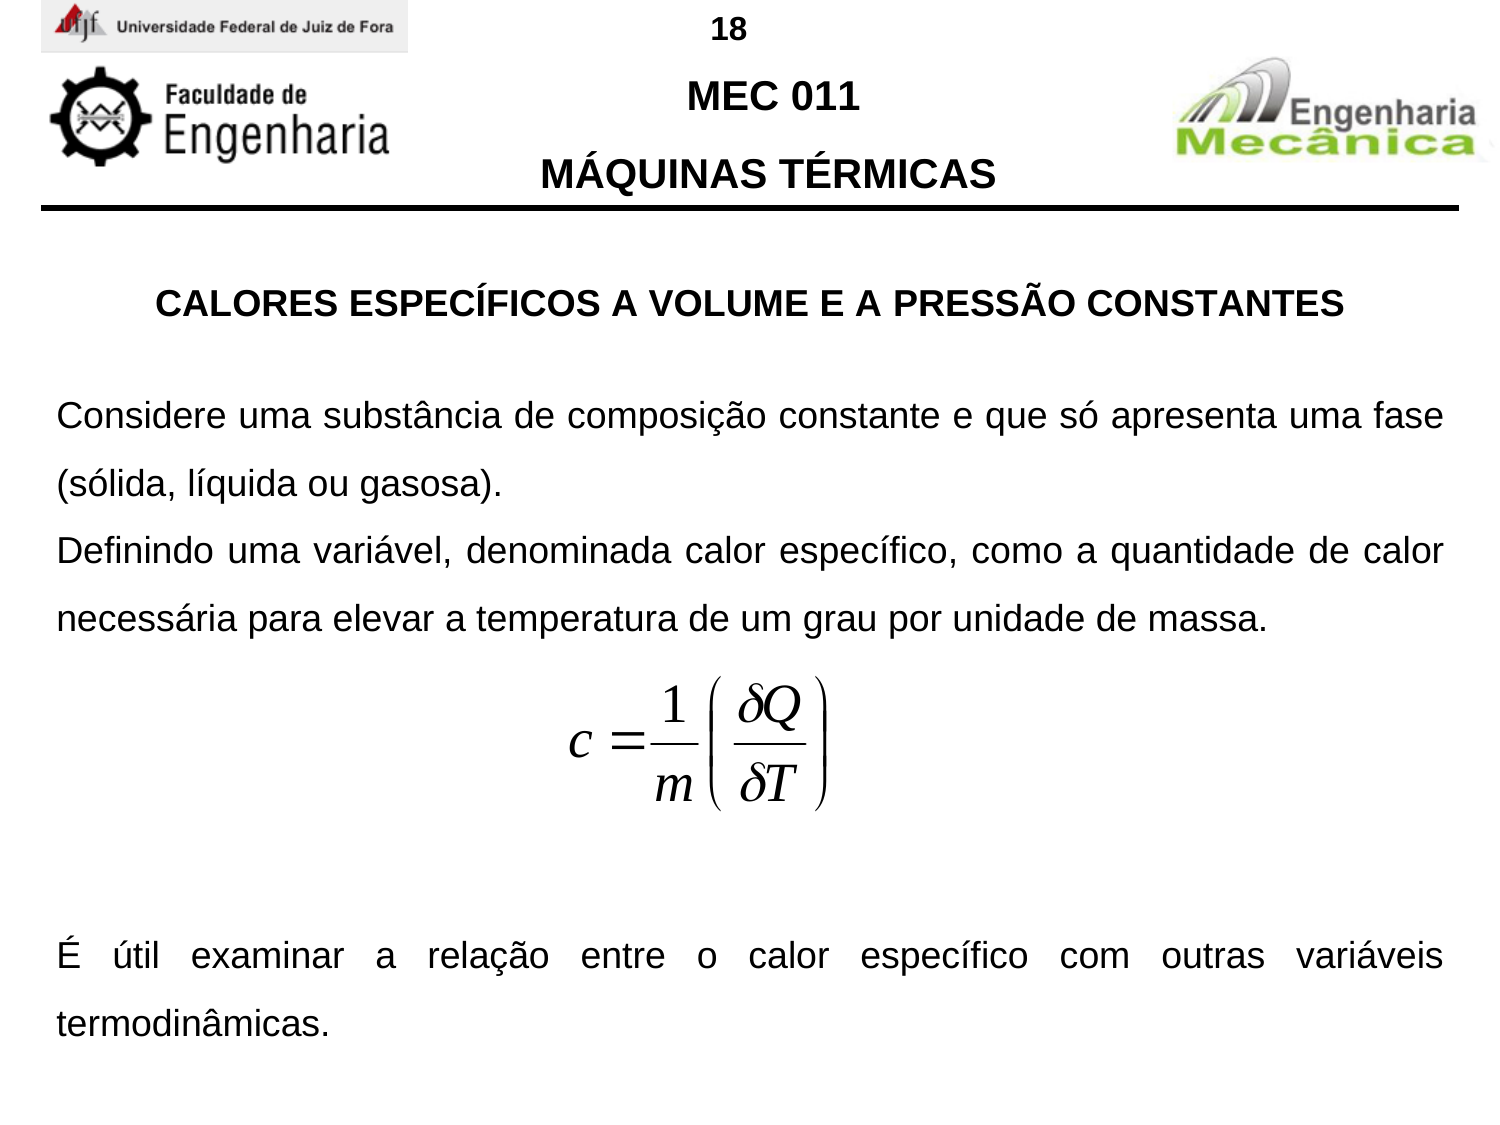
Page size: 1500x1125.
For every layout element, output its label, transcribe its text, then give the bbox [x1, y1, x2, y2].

picture [41, 0, 408, 174]
chart [560, 665, 845, 823]
text_box CALORES ESPECÍFICOS A VOLUME E A PRESSÃO CONSTANTES Considere uma substância de composição constante e que só apresenta uma fase (sólida, líquida ou gasosa). Definindo uma variável, denominada calor específico, como a quantidade de calor necessária para elevar a temperatura de um grau por unidade de massa. É útil examinar a relação entre o calor específico com outras variáveis termodinâmicas. [41, 271, 1459, 1052]
picture [1151, 54, 1500, 167]
